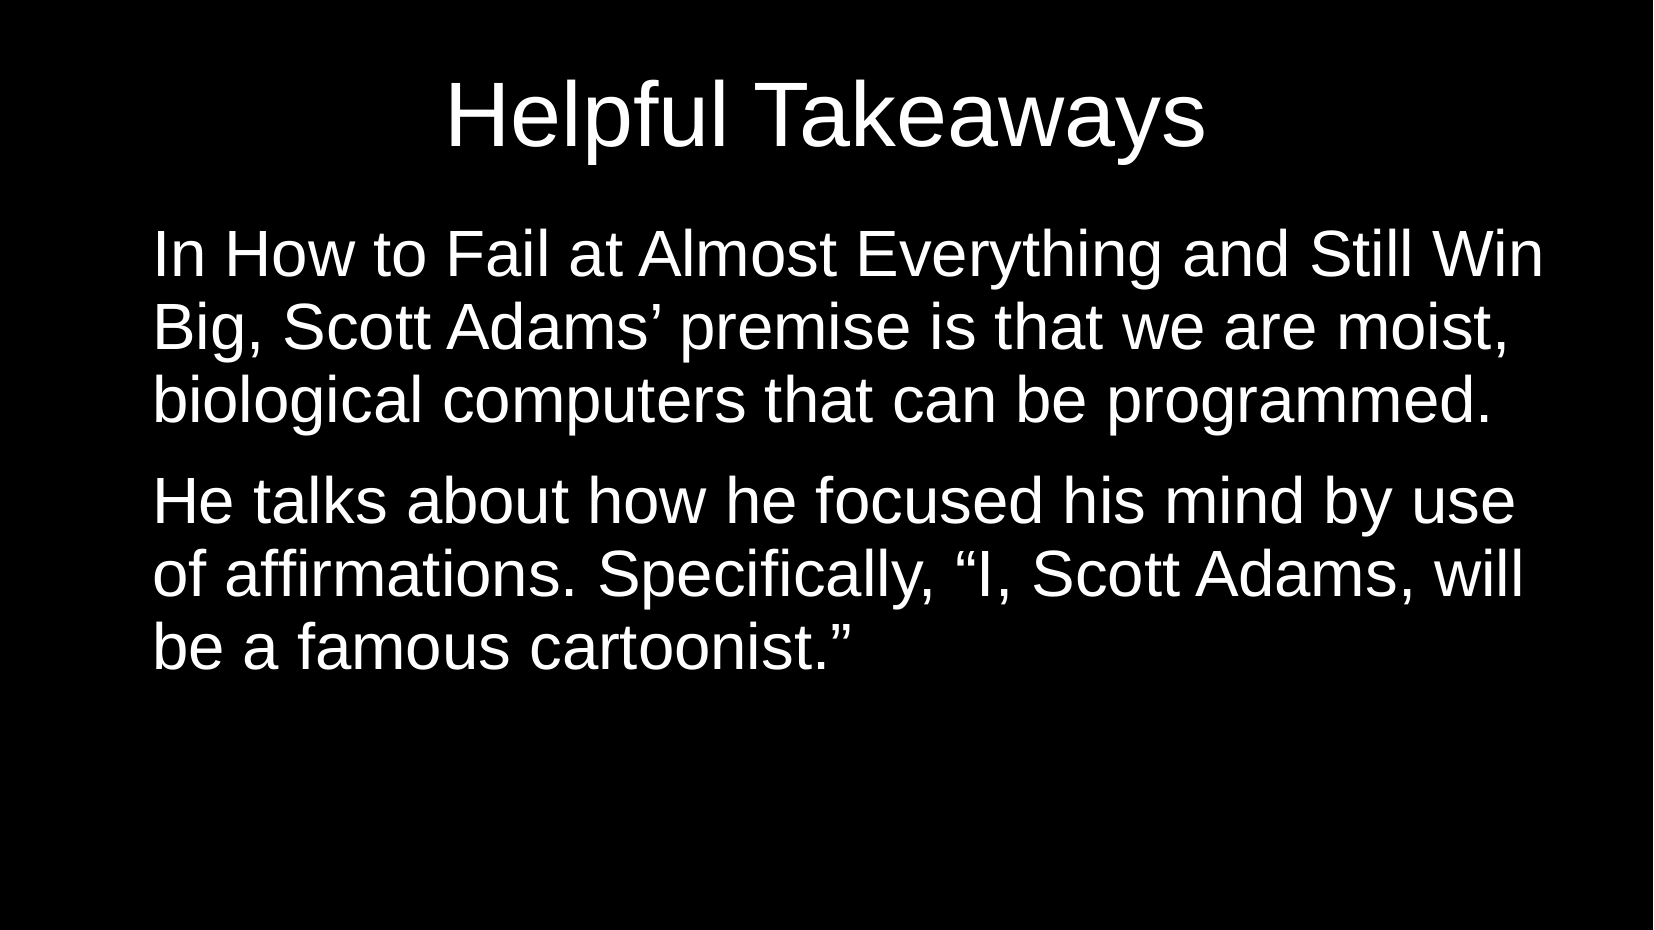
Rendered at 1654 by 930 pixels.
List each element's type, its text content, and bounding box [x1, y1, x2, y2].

list In How to Fail at Almost Everything and Still Win Big, Scott Adams’ premise is that we are moist, biological computers that can be programmed. He talks about how he focused his mind by use of affirmations. Specifically, “I, Scott Adams, will be a famous cartoonist.” [82, 217, 1571, 757]
title Helpful Takeaways [82, 37, 1571, 193]
